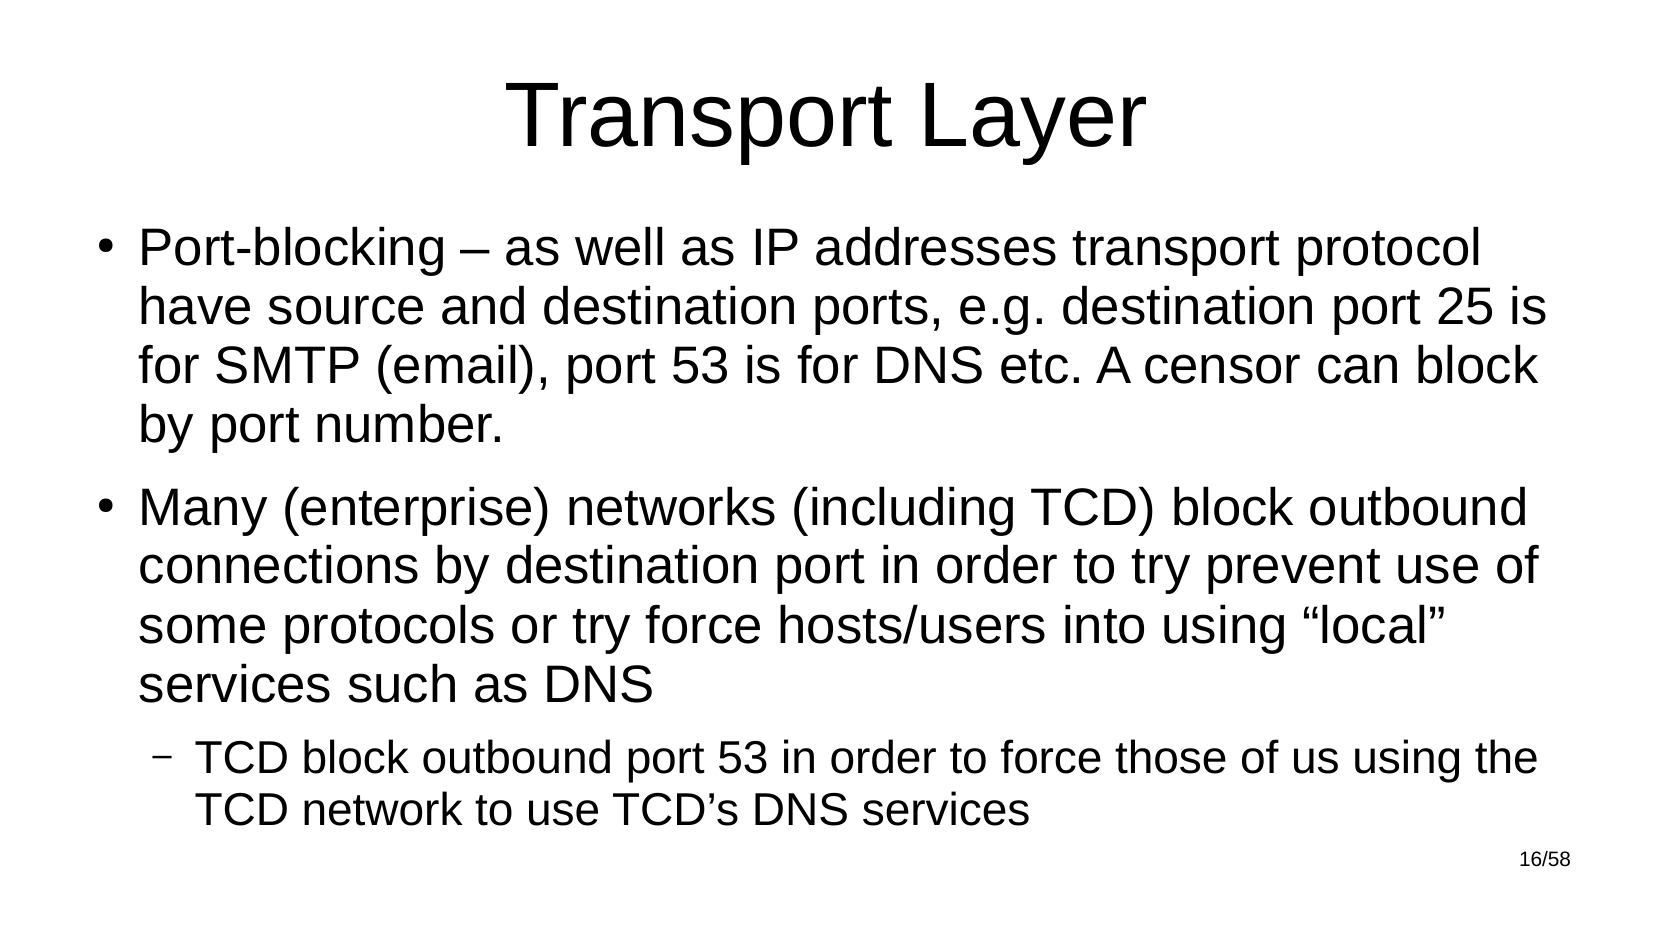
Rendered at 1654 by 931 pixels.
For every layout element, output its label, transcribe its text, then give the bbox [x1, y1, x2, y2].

list Port-blocking – as well as IP addresses transport protocol have source and destination ports, e.g. destination port 25 is for SMTP (email), port 53 is for DNS etc. A censor can block by port number. Many (enterprise) networks (including TCD) block outbound connections by destination port in order to try prevent use of some protocols or try force hosts/users into using “local” services such as DNS TCD block outbound port 53 in order to force those of us using the TCD network to use TCD’s DNS services [82, 217, 1571, 851]
title Transport Layer [82, 37, 1571, 193]
